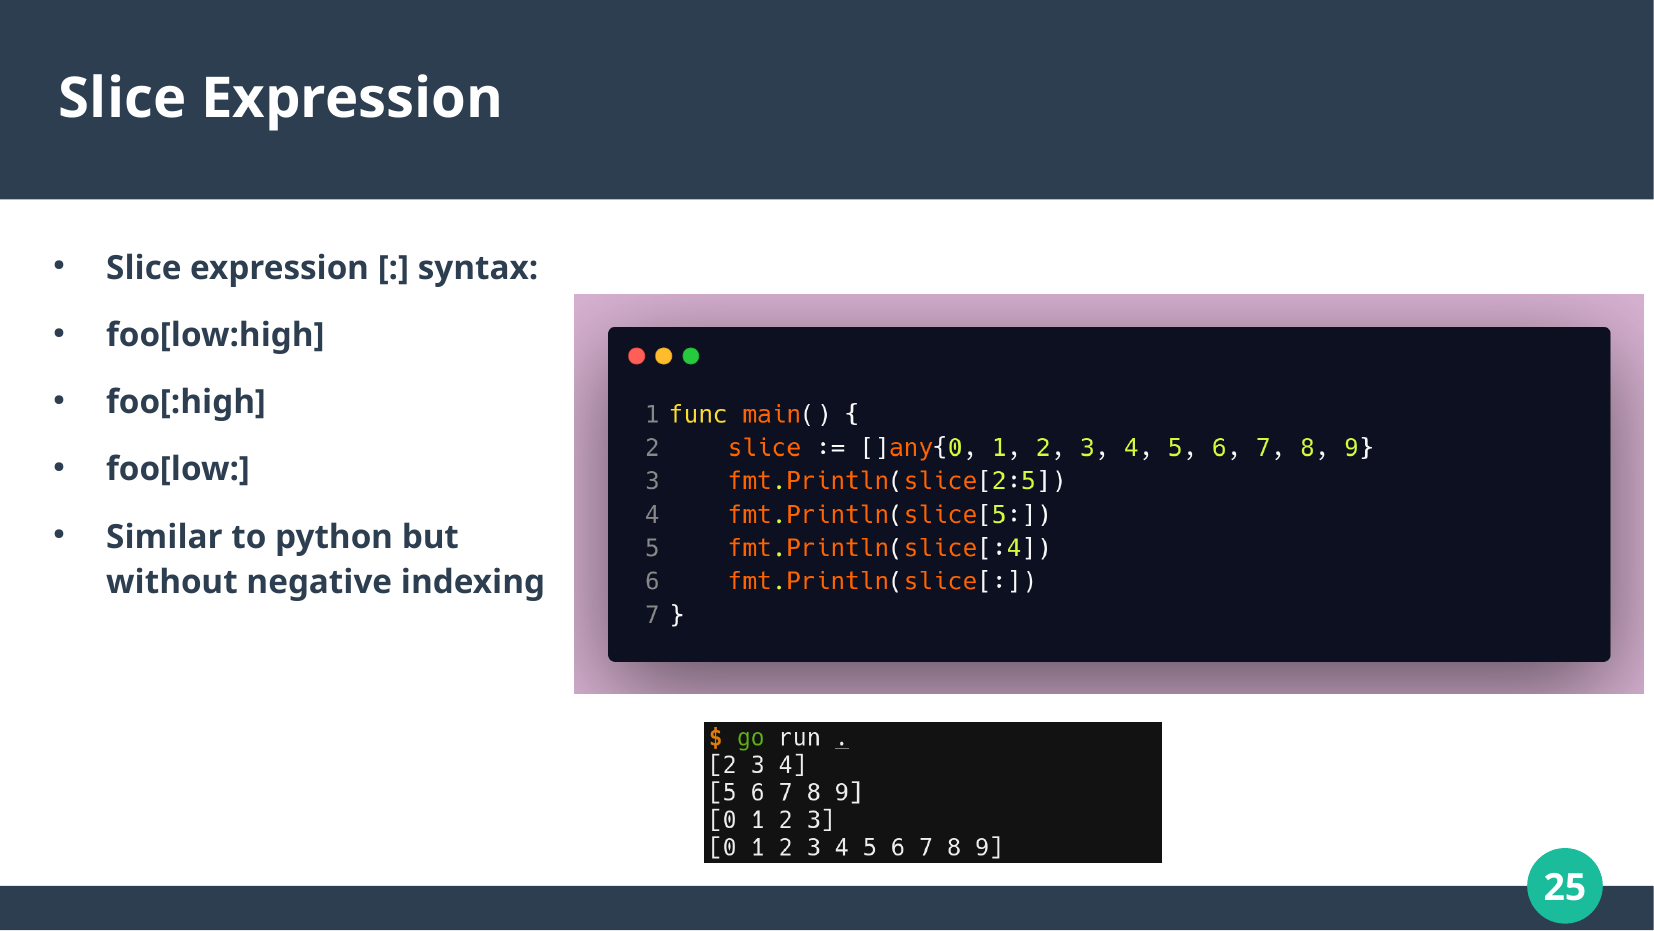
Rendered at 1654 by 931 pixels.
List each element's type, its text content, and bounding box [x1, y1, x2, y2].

picture [704, 722, 1162, 863]
list Slice expression [:] syntax: foo[low:high] foo[:high] foo[low:] Similar to python but without negative indexing [35, 243, 563, 863]
picture [574, 294, 1644, 694]
title Slice Expression [59, 37, 1595, 155]
